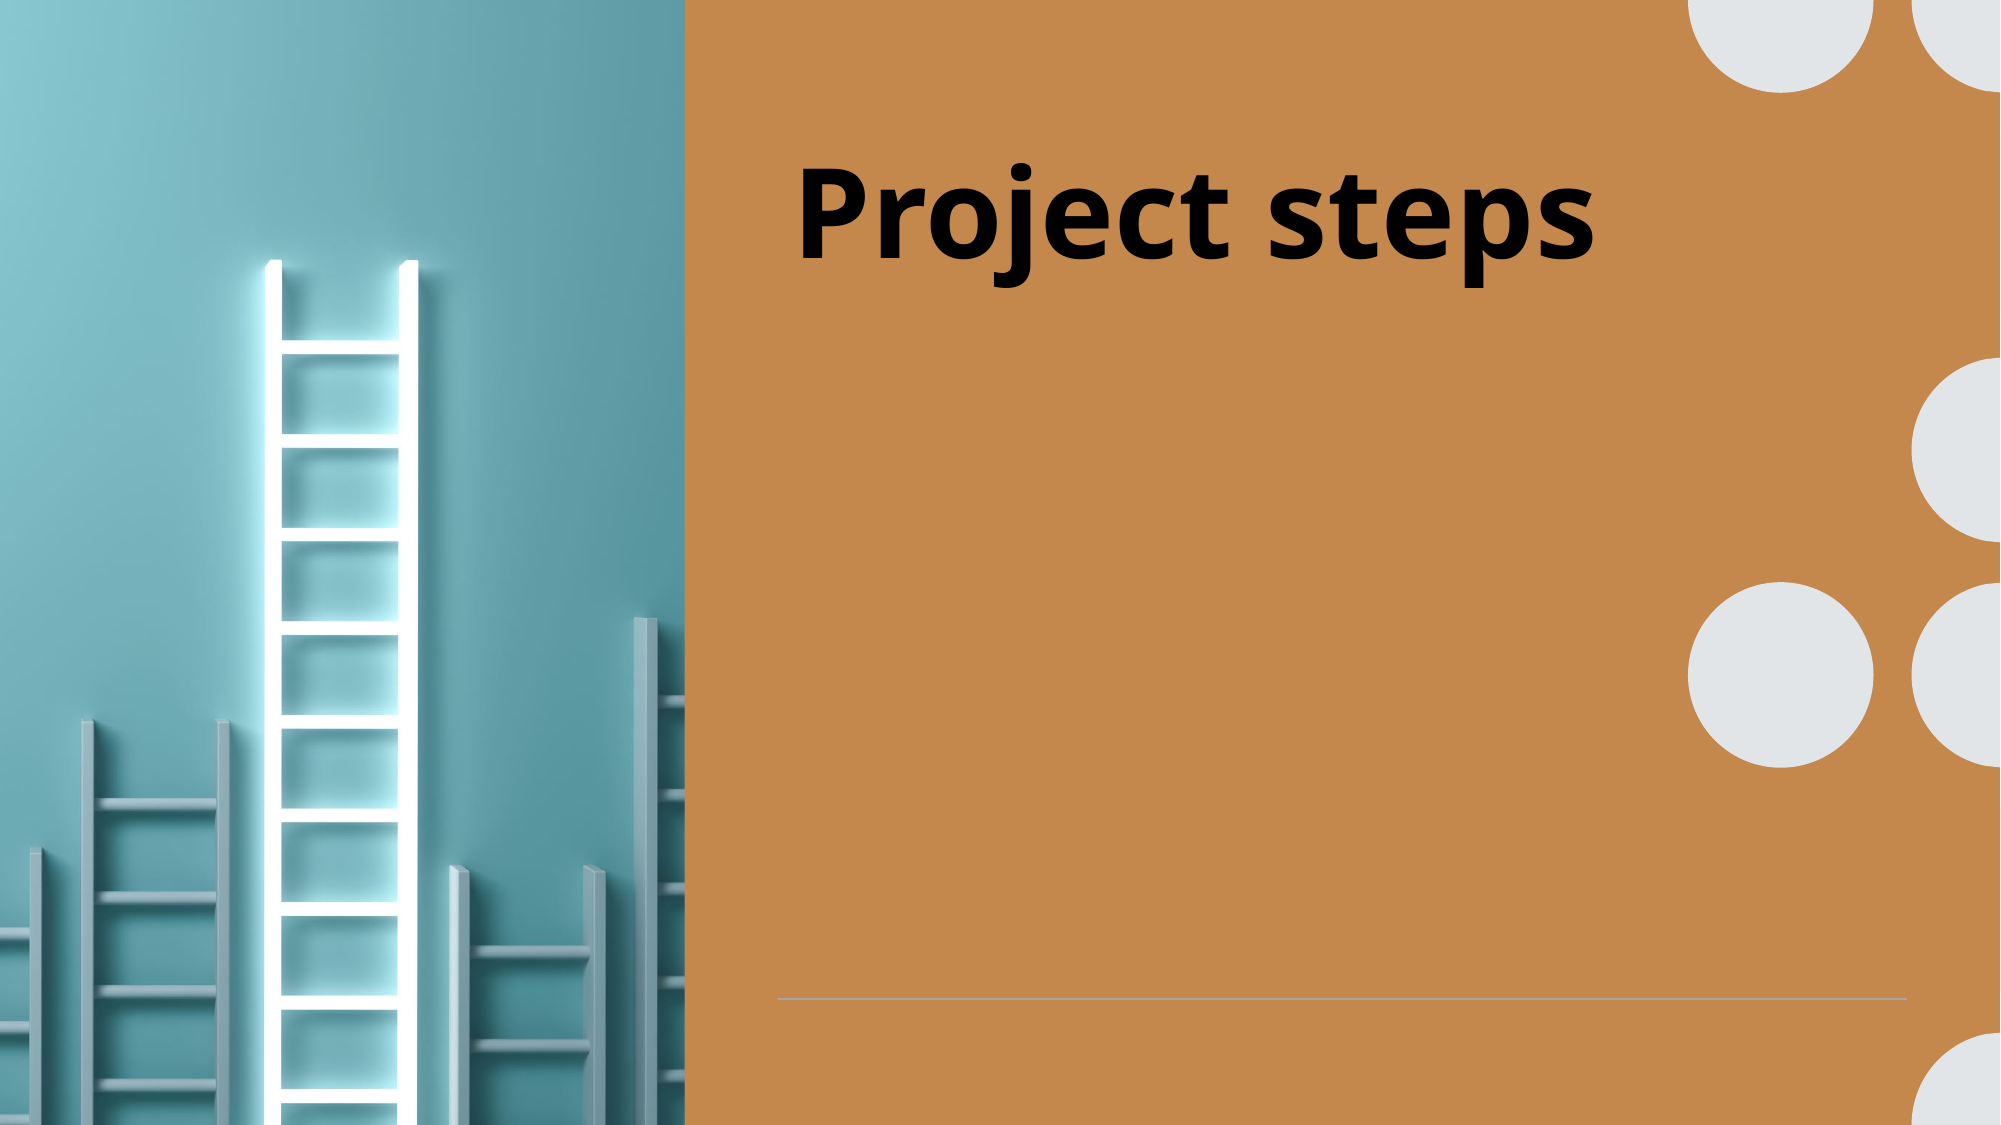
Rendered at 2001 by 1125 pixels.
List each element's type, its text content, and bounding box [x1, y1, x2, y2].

title Project steps [777, 126, 1841, 597]
picture [0, 0, 685, 1125]
text_box [685, 0, 2000, 1125]
